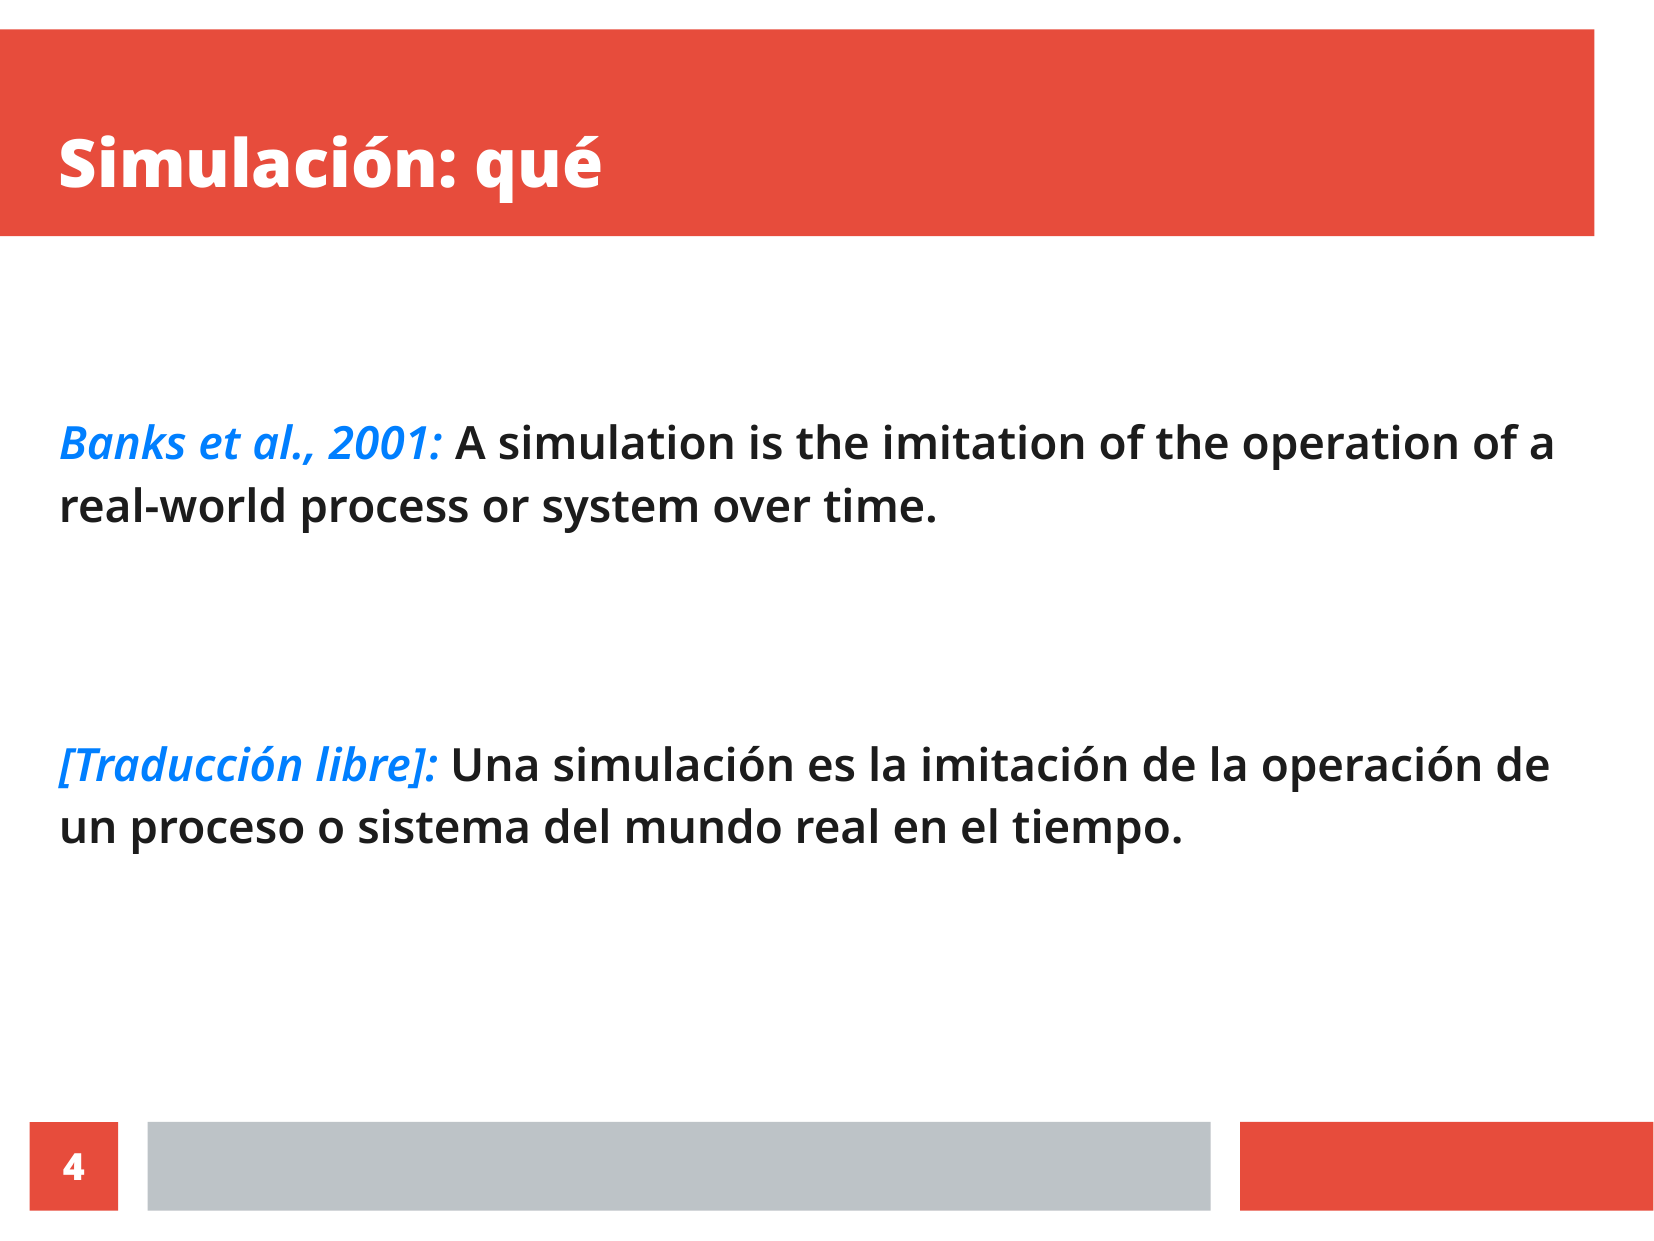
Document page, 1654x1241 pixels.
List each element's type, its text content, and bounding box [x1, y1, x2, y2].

title Simulación: qué [59, 59, 1595, 207]
list Banks et al., 2001: A simulation is the imitation of the operation of a real-world process or system over time. [Traducción libre]: Una simulación es la imitación de la operación de un proceso o sistema del mundo real en el tiempo. [59, 324, 1565, 1093]
